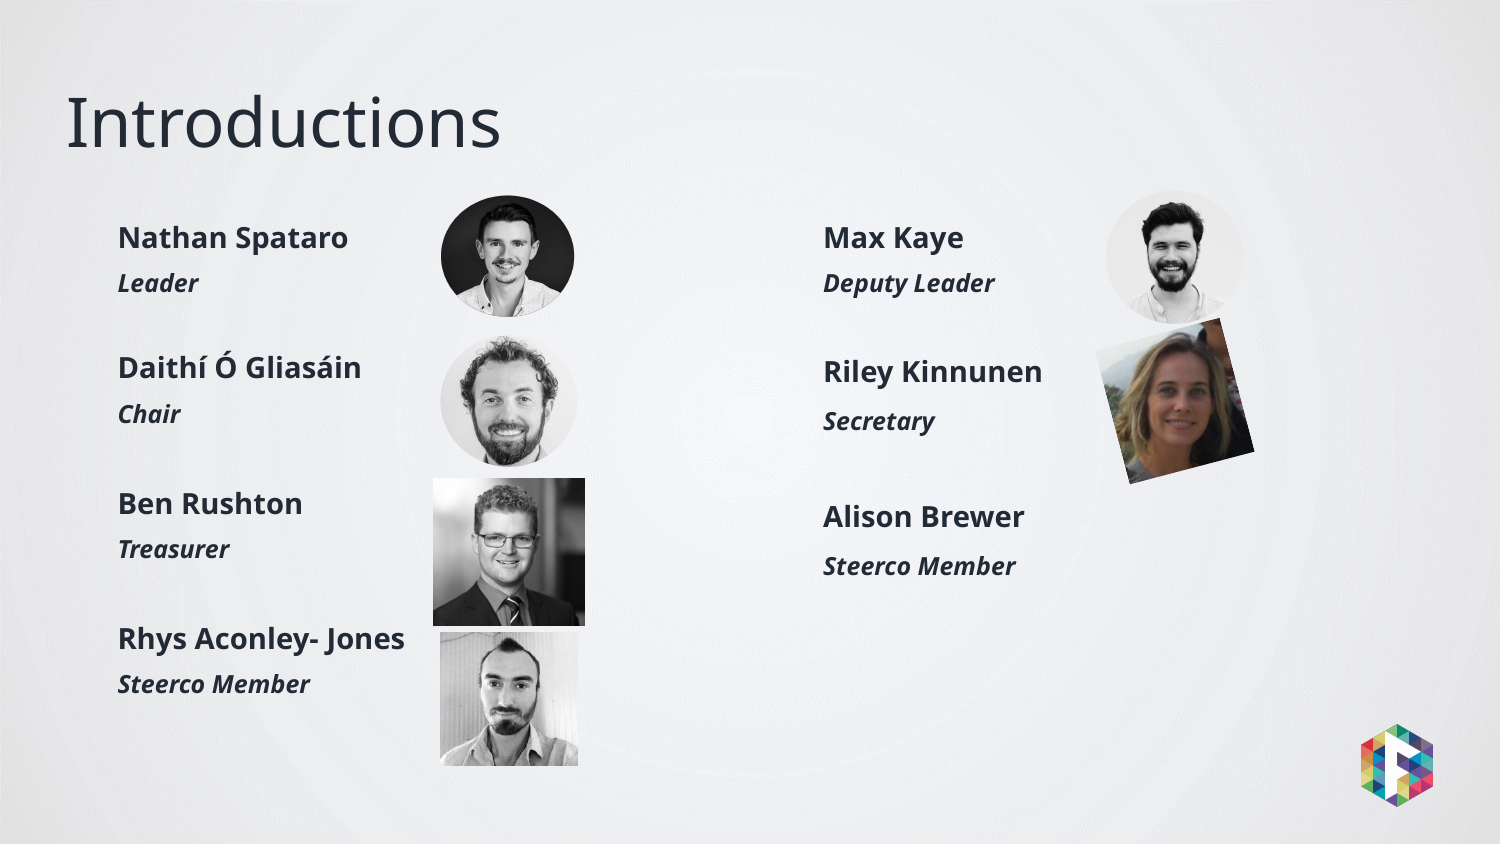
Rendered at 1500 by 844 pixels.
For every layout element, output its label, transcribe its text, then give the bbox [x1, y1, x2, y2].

title Introductions [51, 72, 1449, 167]
picture [0, 0, 1500, 844]
text_box [1106, 190, 1244, 324]
text_box [440, 335, 578, 467]
list Max Kaye Deputy Leader Riley Kinnunen Secretary Alison Brewer Steerco Member [808, 207, 1456, 742]
text_box [440, 191, 578, 324]
text_box Nathan Spataro Leader Daithí Ó Gliasáin Chair Ben Rushton Treasurer Rhys Aconley- Jones Steerco Member [102, 207, 750, 742]
